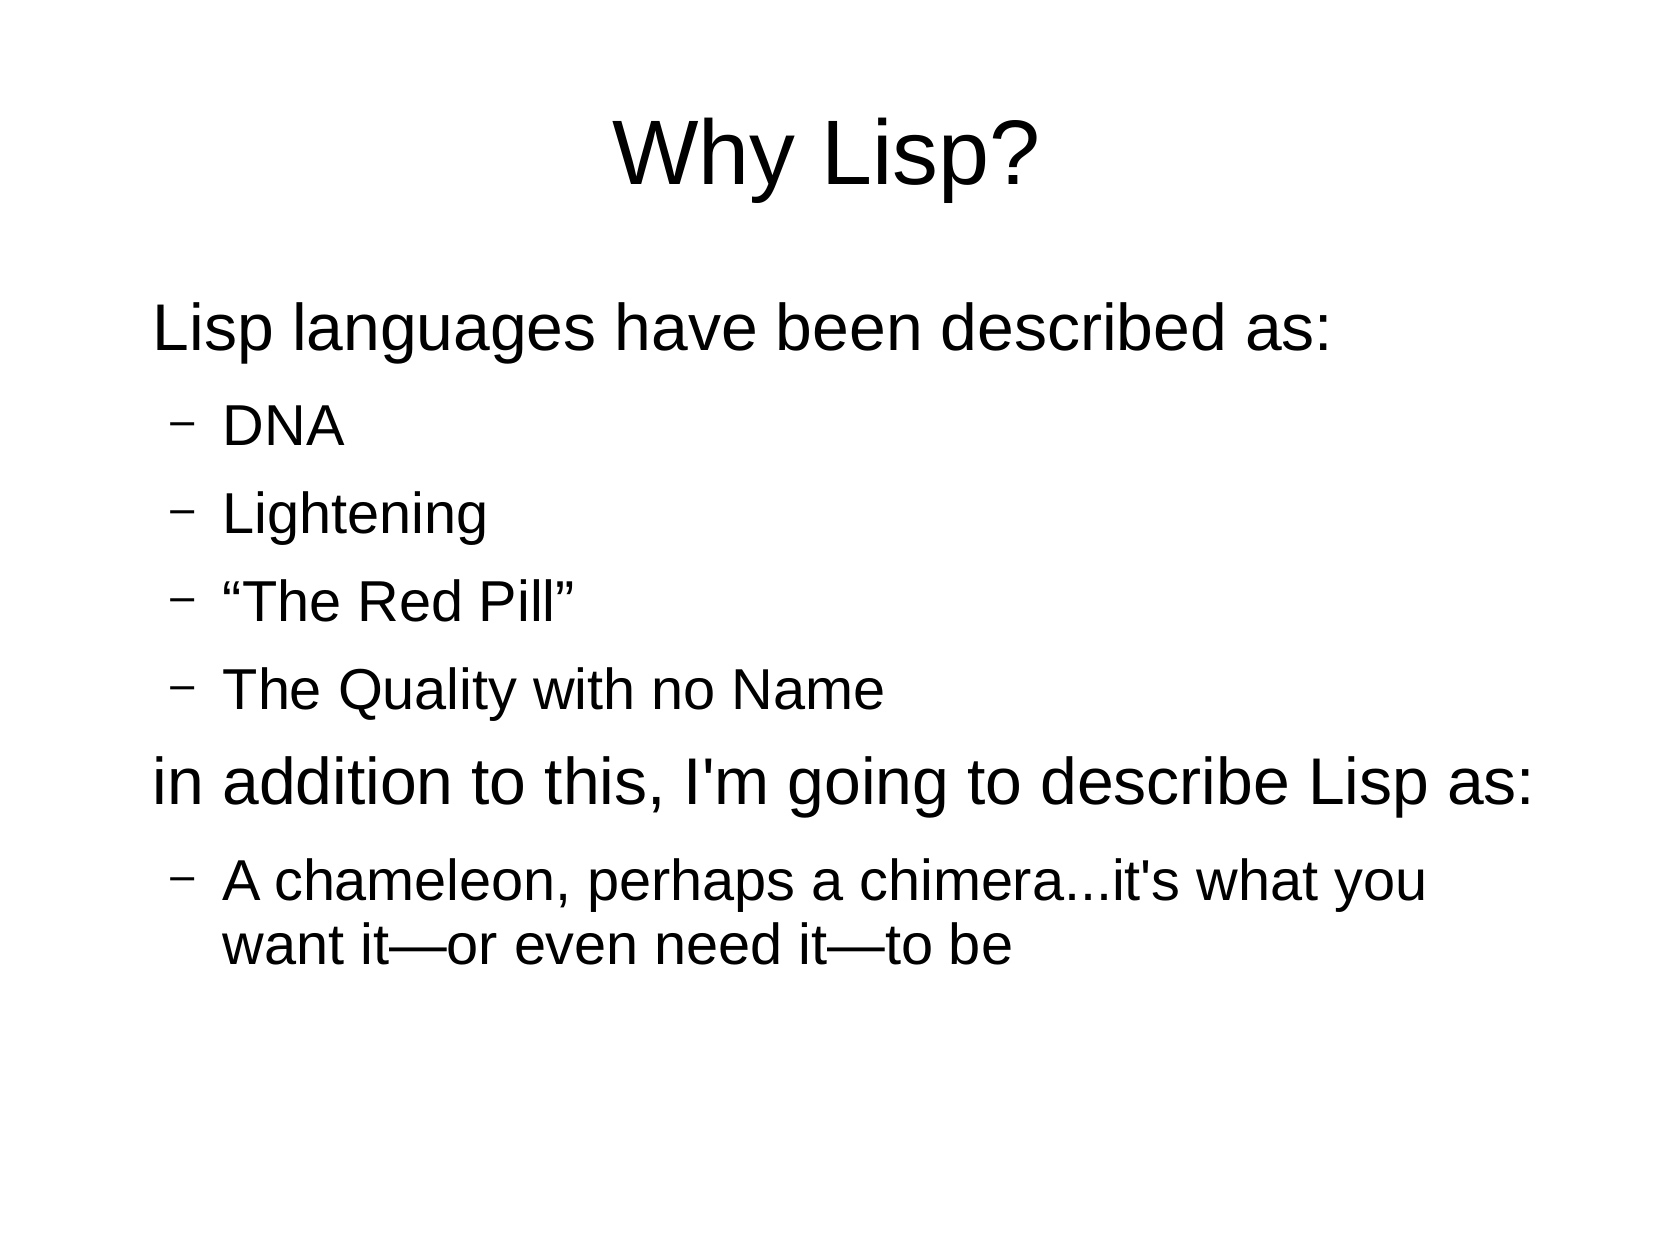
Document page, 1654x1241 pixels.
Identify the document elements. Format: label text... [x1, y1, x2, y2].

list Lisp languages have been described as: DNA Lightening “The Red Pill” The Quality with no Name in addition to this, I'm going to describe Lisp as: A chameleon, perhaps a chimera...it's what you want it—or even need it—to be [82, 290, 1538, 1010]
title Why Lisp? [82, 49, 1571, 257]
